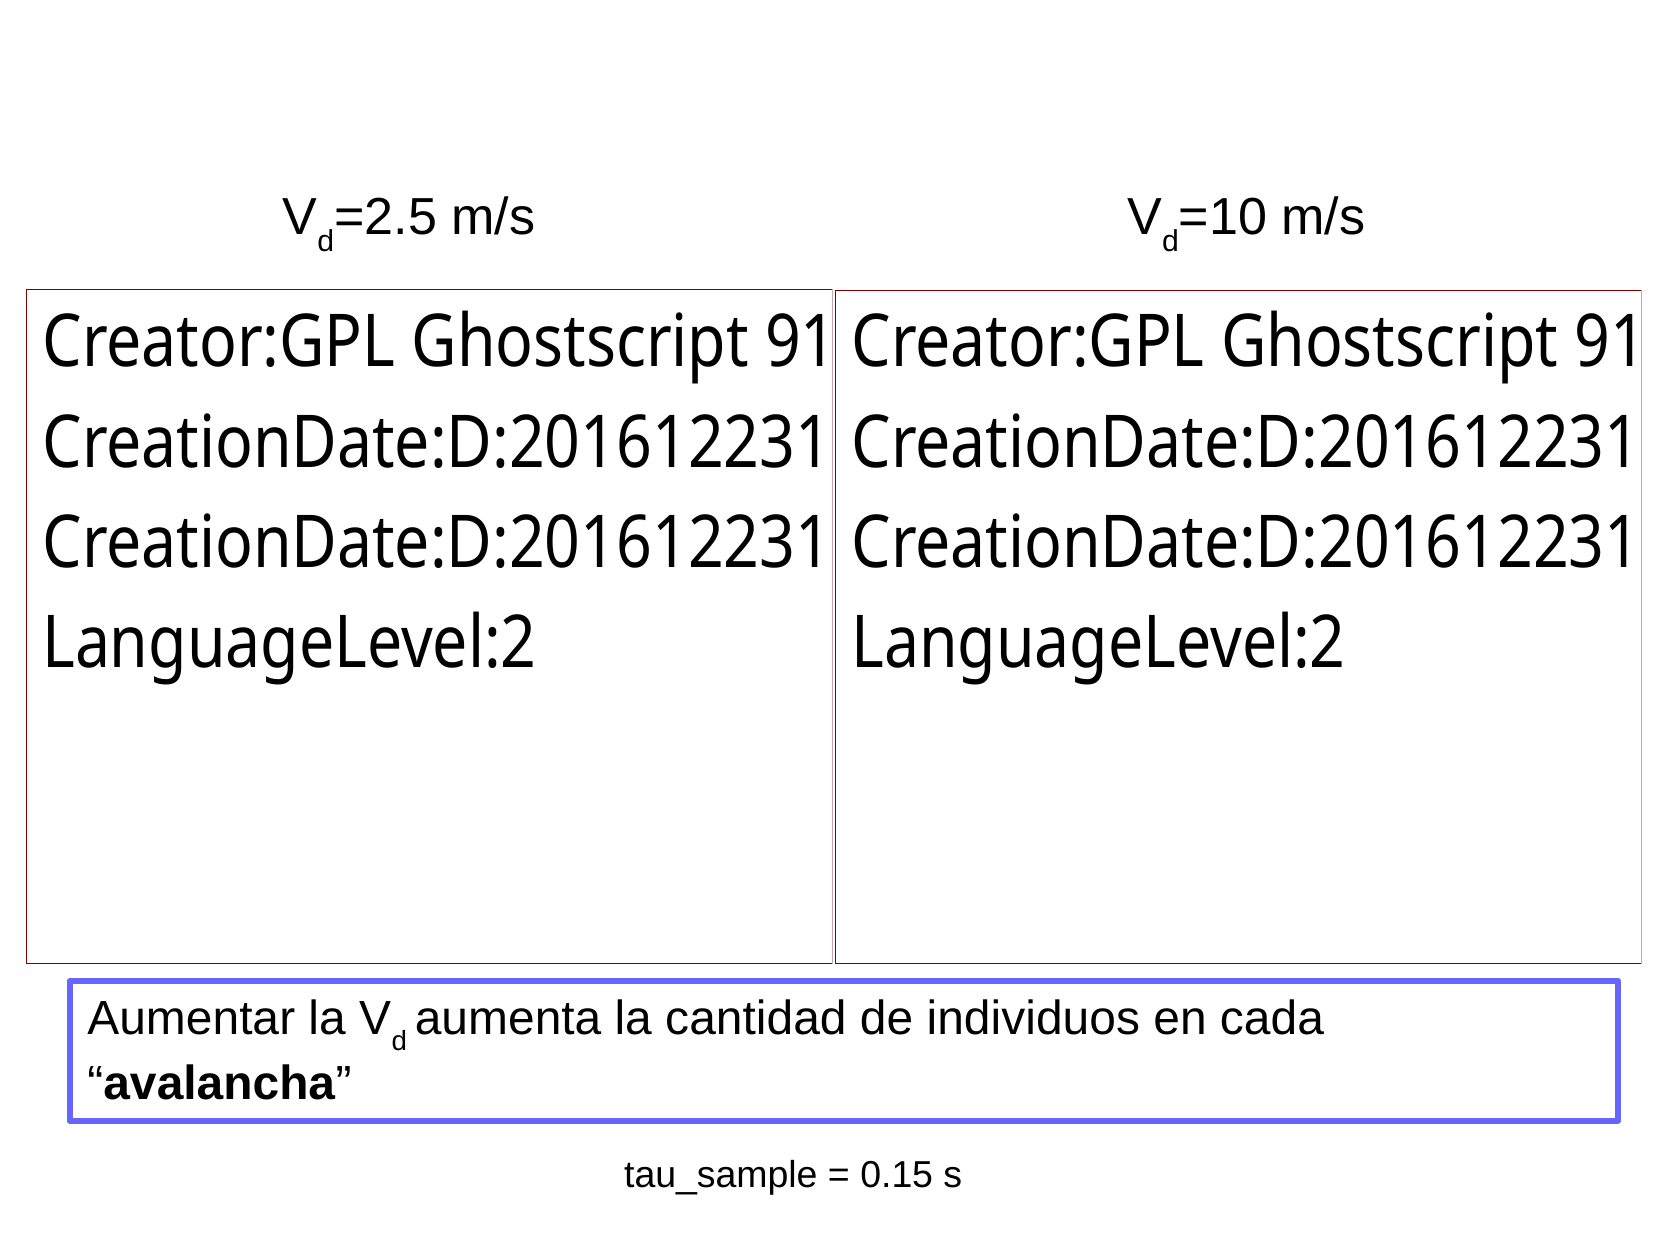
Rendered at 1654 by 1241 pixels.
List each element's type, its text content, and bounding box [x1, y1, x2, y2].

text_box tau_sample = 0.15 s [609, 1146, 1015, 1204]
picture [22, 285, 1642, 964]
text_box Aumentar la Vd aumenta la cantidad de individuos en cada “avalancha” [69, 980, 1619, 1121]
text_box Vd=2.5 m/s [268, 180, 631, 266]
text_box Vd=10 m/s [1112, 180, 1471, 266]
